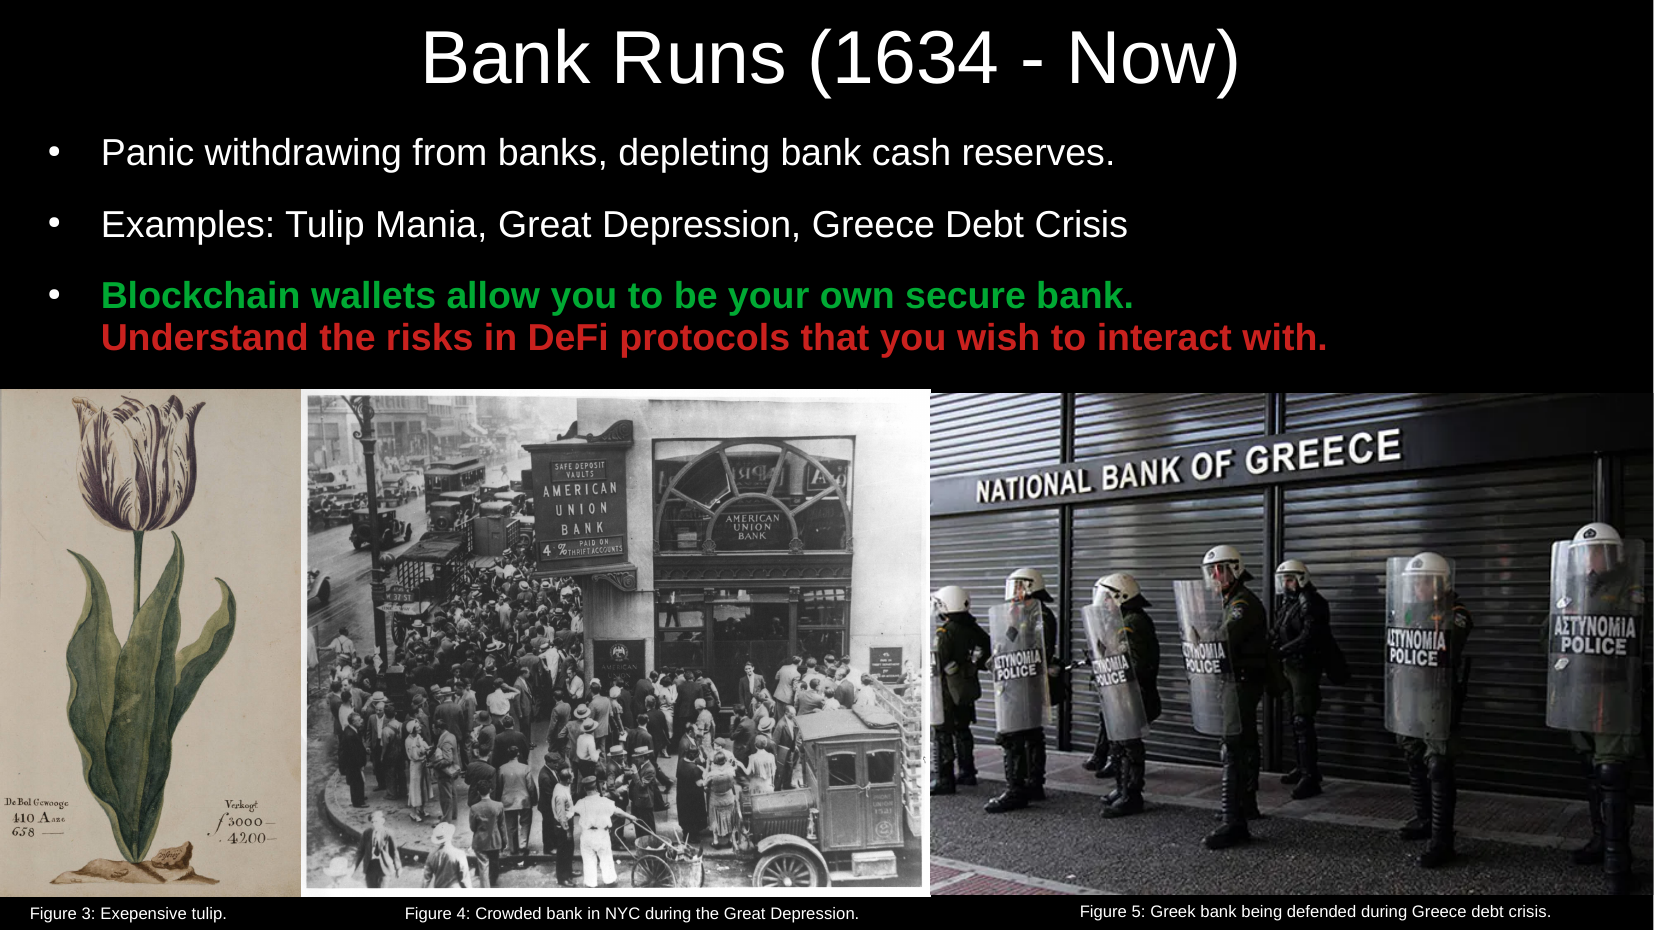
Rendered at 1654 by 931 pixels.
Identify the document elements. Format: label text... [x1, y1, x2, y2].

text_box Figure 3: Exepensive tulip. [15, 897, 316, 931]
title Bank Runs (1634 - Now) [86, 0, 1576, 60]
picture [0, 389, 1654, 898]
text_box Figure 5: Greek bank being defended during Greece debt crisis. [1065, 894, 1654, 931]
text_box Figure 4: Crowded bank in NYC during the Great Depression. [390, 896, 946, 931]
list Panic withdrawing from banks, depleting bank cash reserves. Examples: Tulip Mania, Great Depression, Greece Debt Crisis Blockchain wallets allow you to be your own secure bank. Understand the risks in DeFi protocols that you wish to interact with. [30, 60, 1636, 393]
